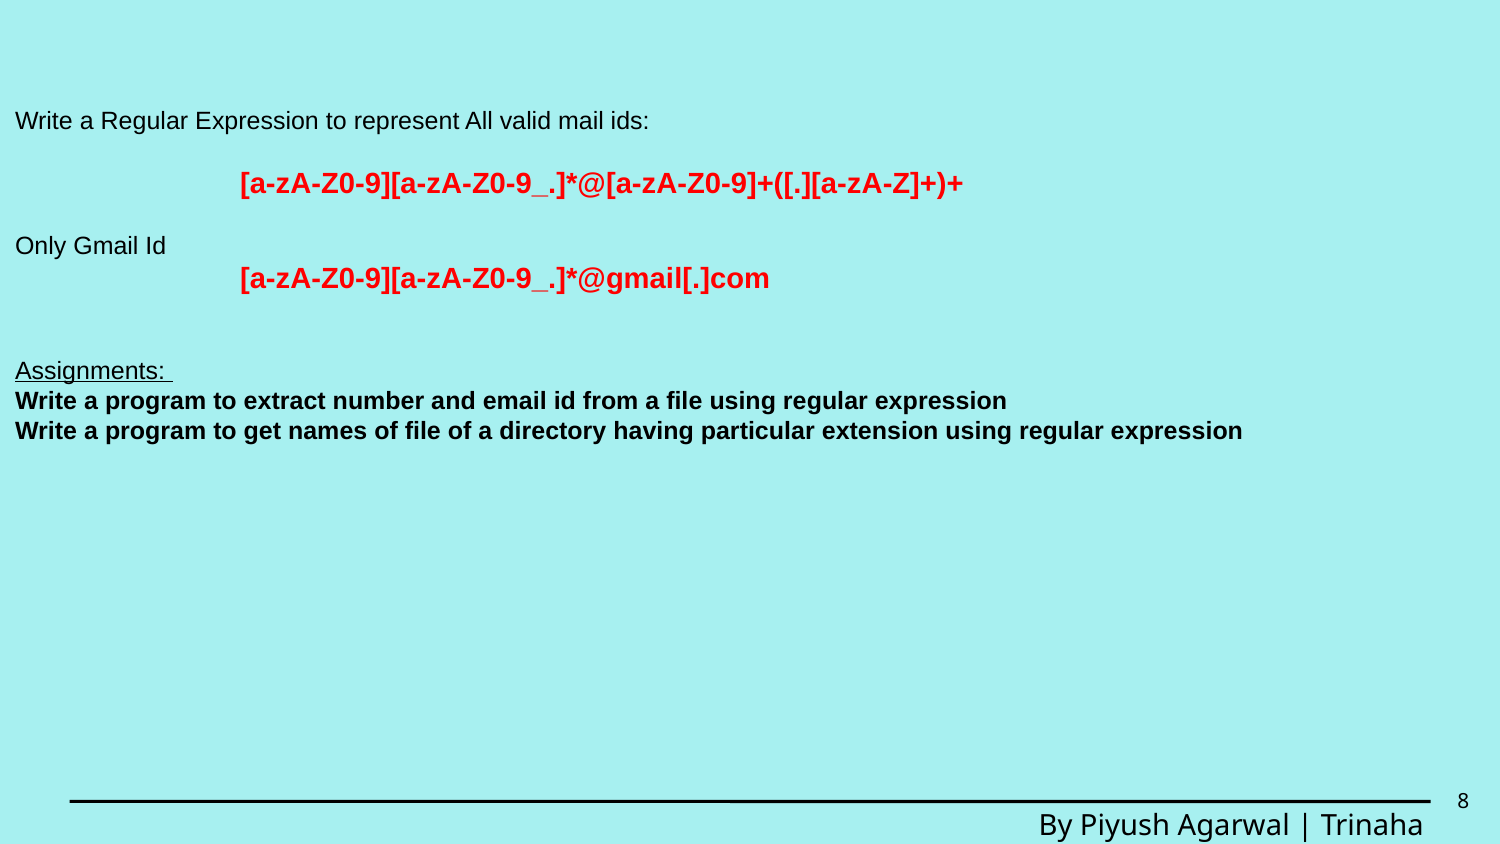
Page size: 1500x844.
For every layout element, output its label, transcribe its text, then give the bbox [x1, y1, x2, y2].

text_box Write a Regular Expression to represent All valid mail ids: [a-zA-Z0-9][a-zA-Z0-9_.]*@[a-zA-Z0-9]+([.][a-zA-Z]+)+ Only Gmail Id [a-zA-Z0-9][a-zA-Z0-9_.]*@gmail[.]com Assignments: Write a program to extract number and email id from a file using regular expression Write a program to get names of file of a directory having particular extension using regular expression [0, 0, 1457, 765]
text_box By Piyush Agarwal | Trinaha Institute [928, 791, 1440, 844]
slide_number <number> [1394, 769, 1484, 834]
